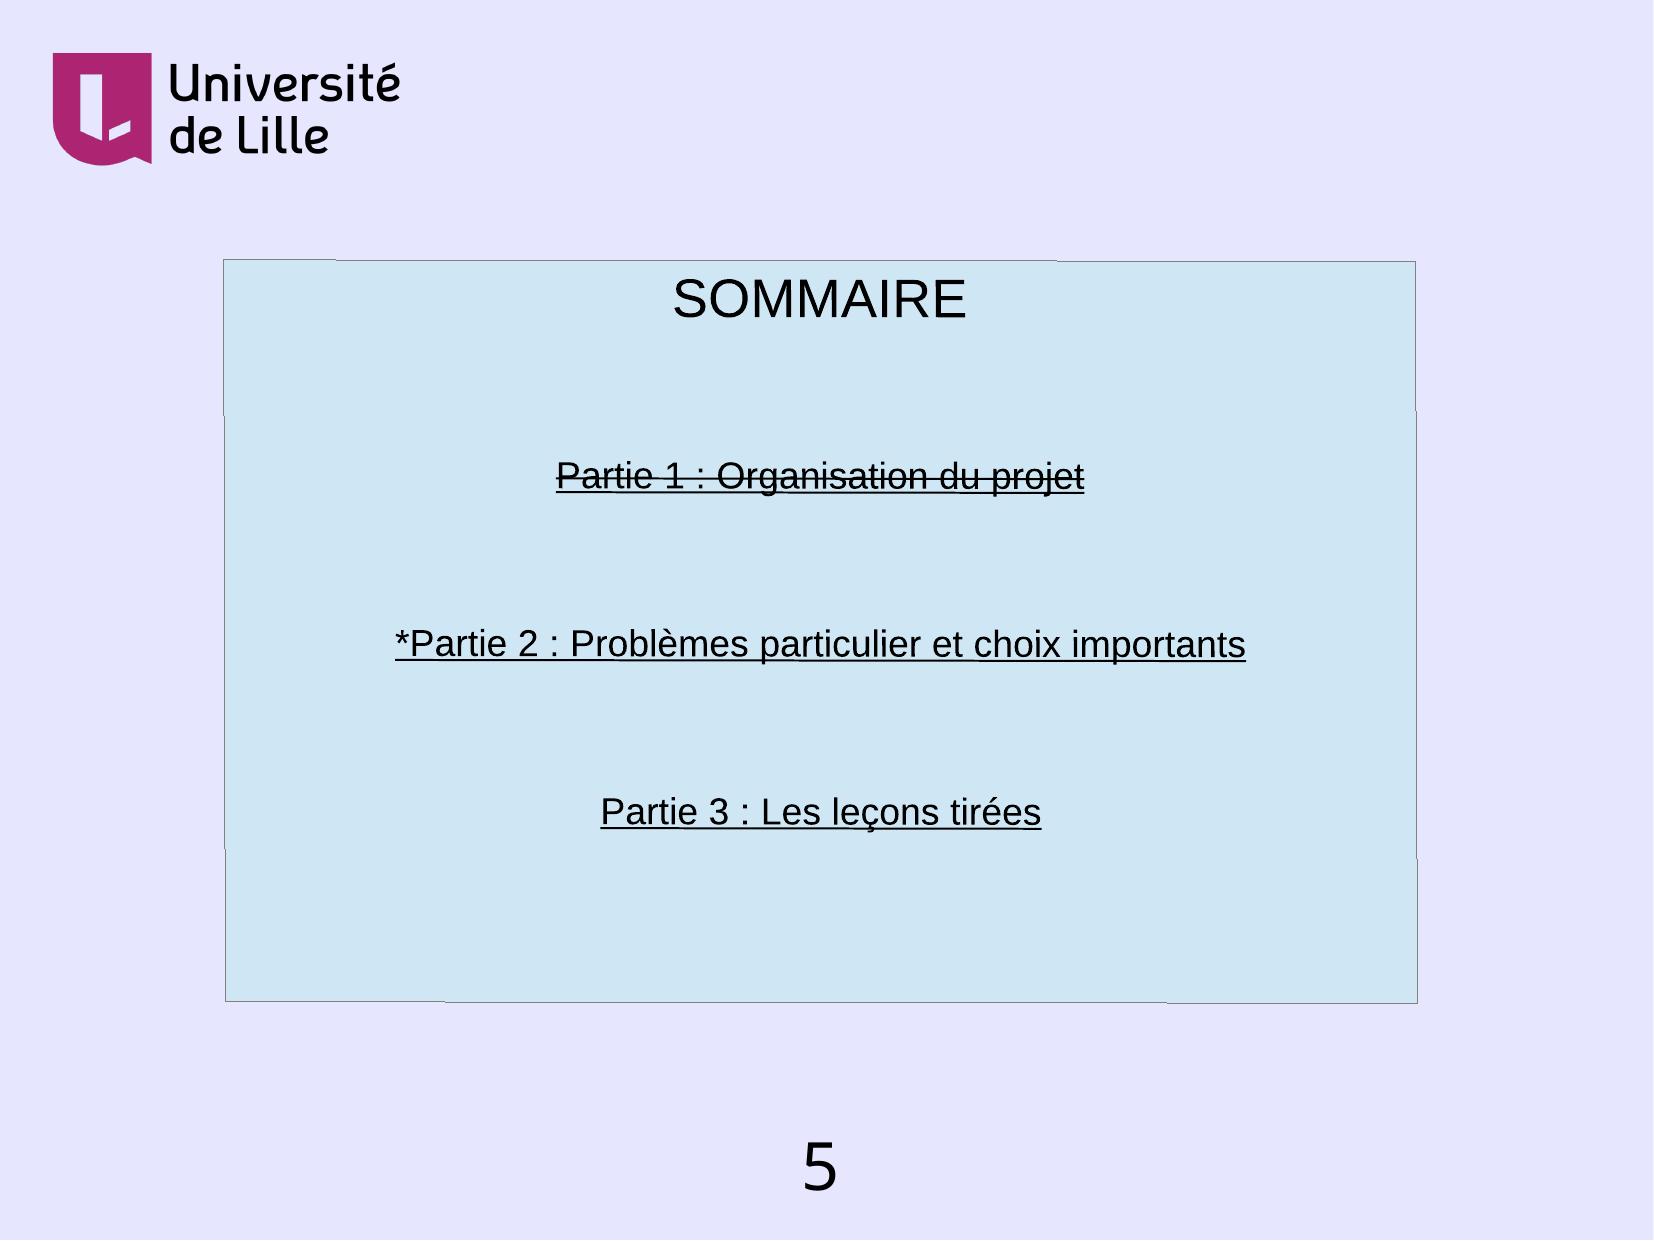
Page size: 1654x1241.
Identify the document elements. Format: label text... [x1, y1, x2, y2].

text_box SOMMAIRE Partie 1 : Organisation du projet *Partie 2 : Problèmes particulier et choix importants Partie 3 : Les leçons tirées [223, 259, 1418, 1004]
picture [3, 5, 449, 213]
footer 5 [541, 1130, 1100, 1197]
